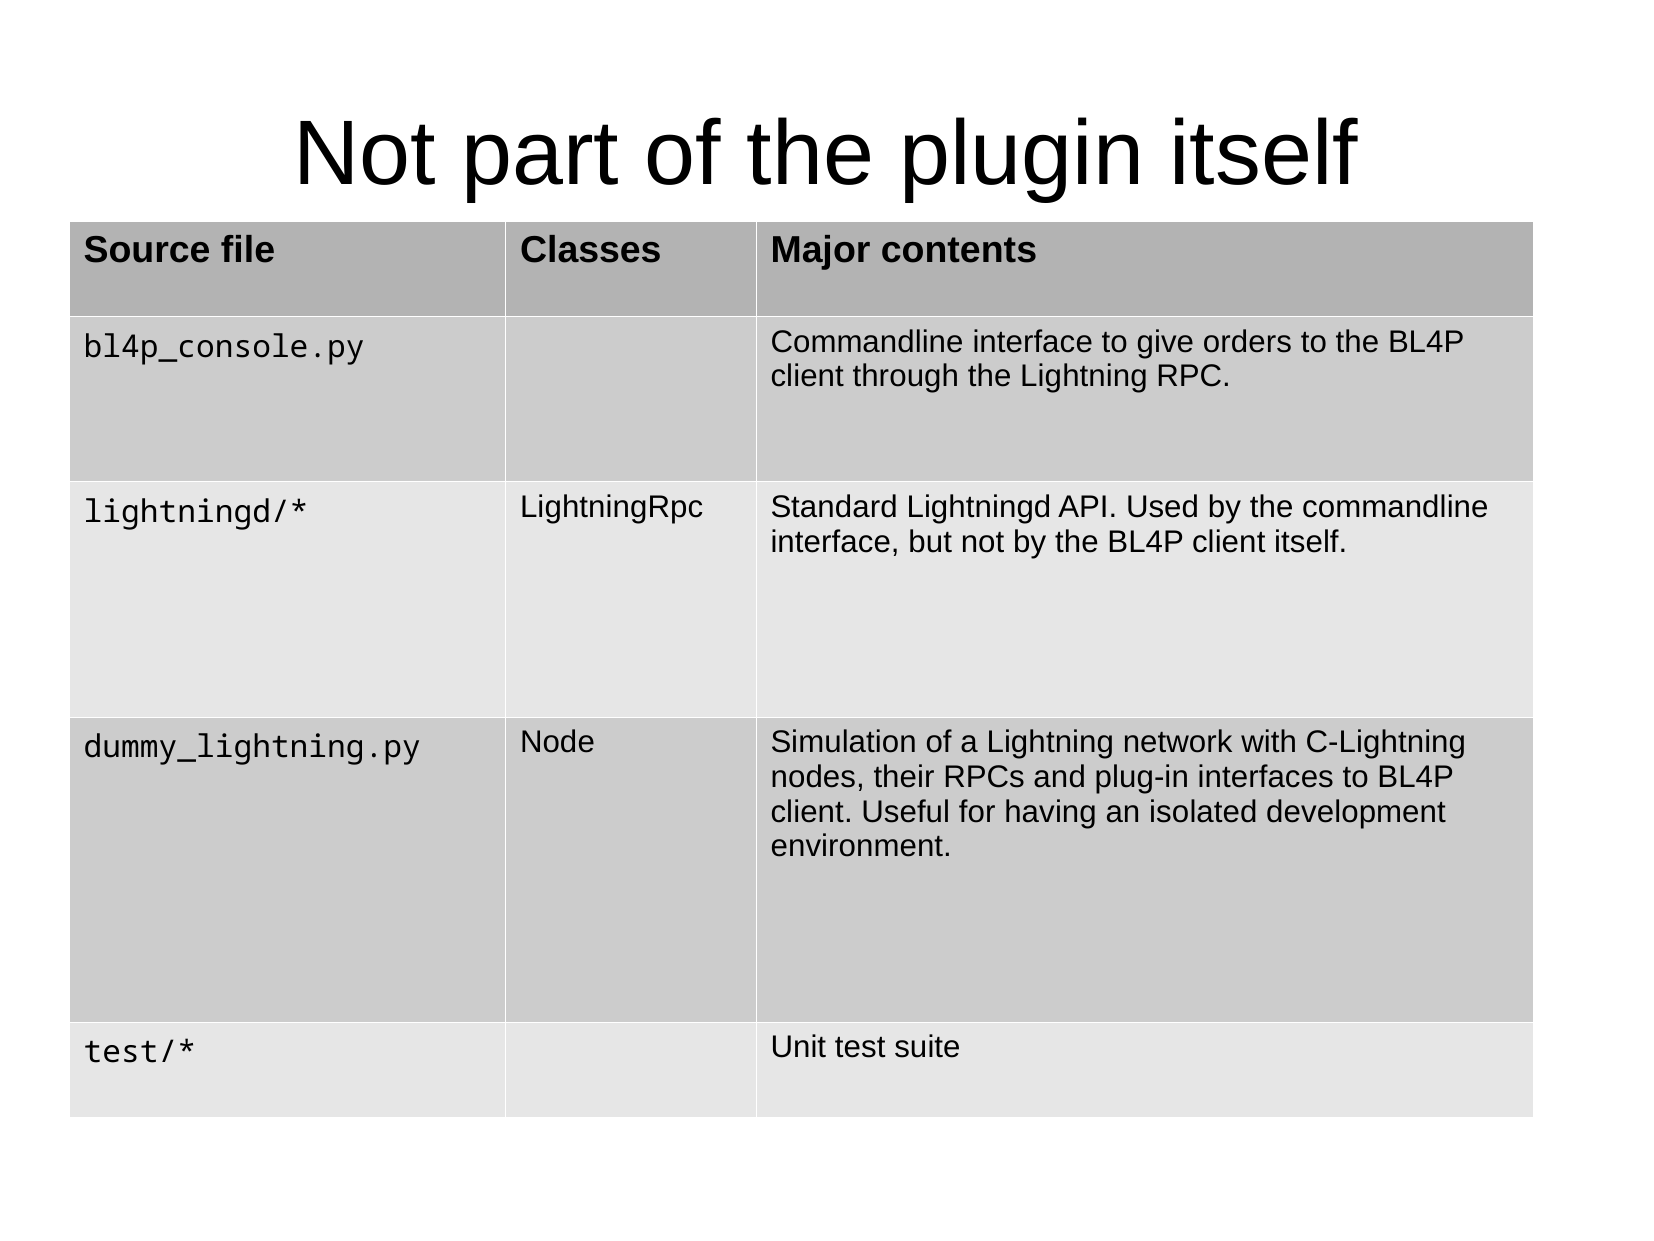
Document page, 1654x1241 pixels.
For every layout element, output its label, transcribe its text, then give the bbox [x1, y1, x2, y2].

table_cell test/* [70, 1023, 505, 1117]
table_cell Unit test suite [757, 1023, 1533, 1117]
table_header Classes [506, 222, 756, 316]
table_cell bl4p_console.py [70, 317, 505, 481]
table_cell Commandline interface to give orders to the BL4P client through the Lightning RPC. [757, 317, 1533, 481]
table_cell Node [506, 718, 756, 1022]
table_cell Simulation of a Lightning network with C-Lightning nodes, their RPCs and plug-in interfaces to BL4P client. Useful for having an isolated development environment. [757, 718, 1533, 1022]
table_cell [506, 317, 756, 481]
table_cell dummy_lightning.py [70, 718, 505, 1022]
table_cell [506, 1023, 756, 1117]
table_header Major contents [757, 222, 1533, 316]
table_cell LightningRpc [506, 482, 756, 717]
title Not part of the plugin itself [82, 49, 1571, 257]
table_cell lightningd/* [70, 482, 505, 717]
table_header Source file [70, 222, 505, 316]
table_cell Standard Lightningd API. Used by the commandline interface, but not by the BL4P client itself. [757, 482, 1533, 717]
